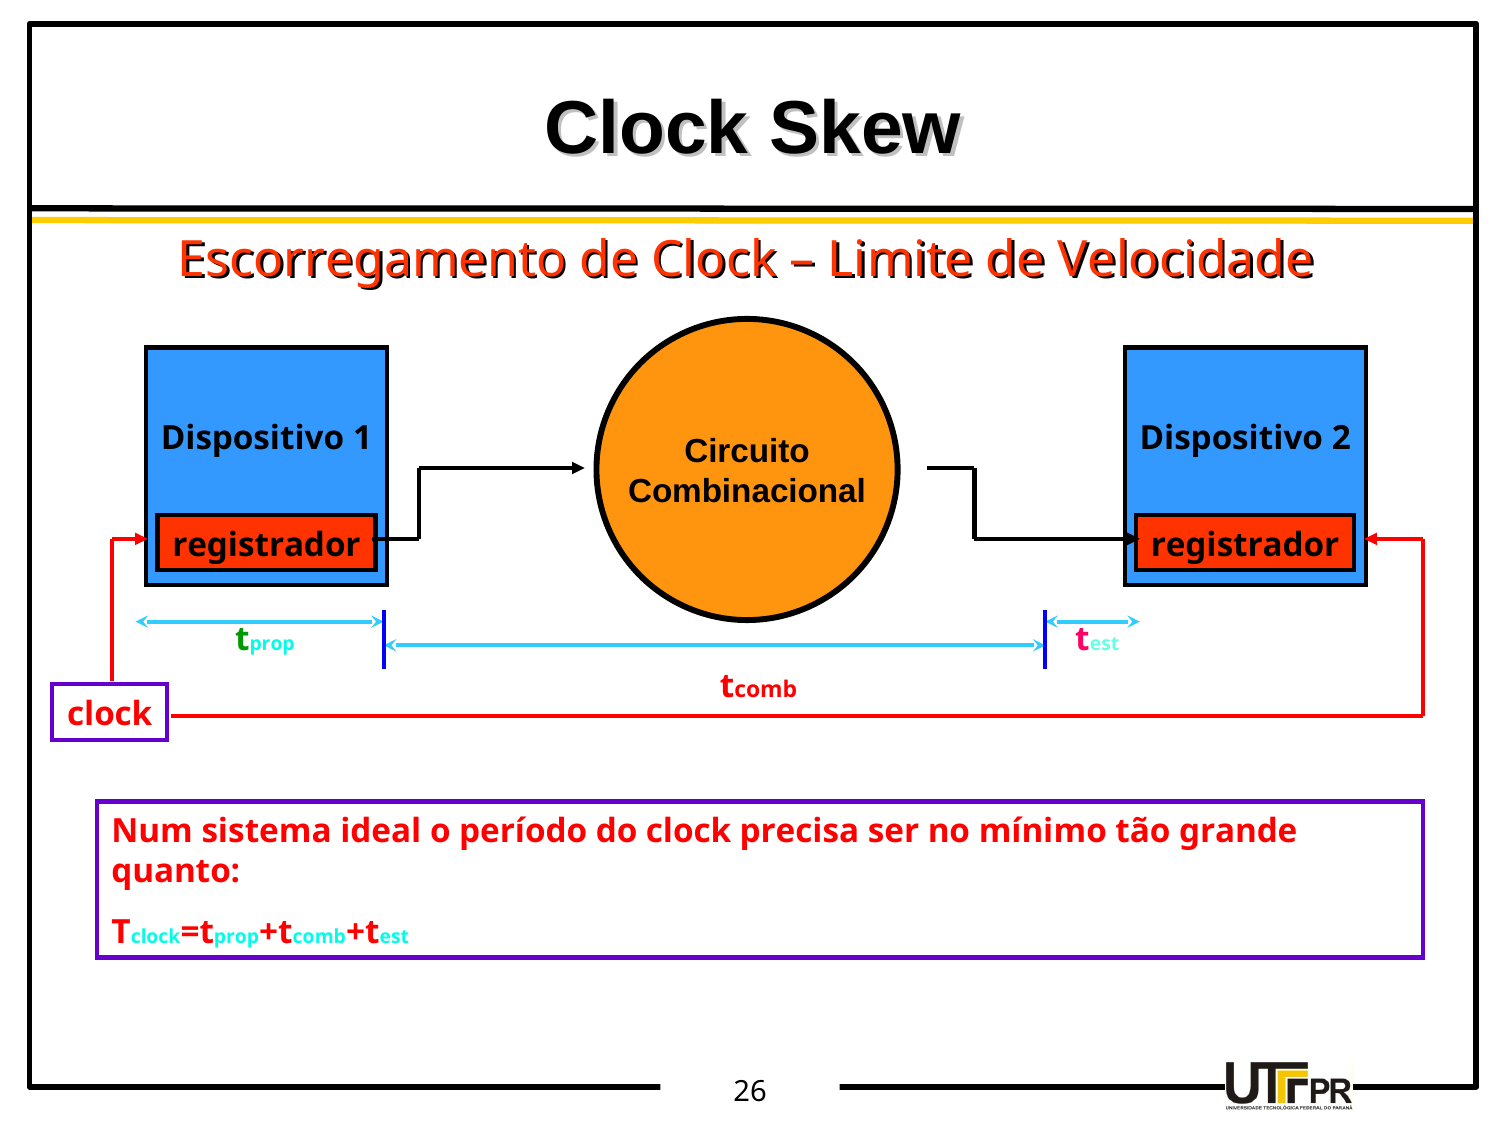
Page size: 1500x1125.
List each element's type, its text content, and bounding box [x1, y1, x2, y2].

text_box Circuito Combinacional [644, 580, 850, 621]
text_box clock [52, 684, 168, 740]
text_box test [1060, 609, 1134, 666]
picture [1225, 1062, 1353, 1110]
text_box tprop [220, 609, 310, 666]
text_box Num sistema ideal o período do clock precisa ser no mínimo tão grande quanto: Tclock=tprop+tcomb+test [96, 801, 1424, 958]
text_box Dispositivo 2 [1124, 580, 1366, 585]
text_box Dispositivo 1 [146, 580, 388, 585]
title Clock Skew [29, 85, 1477, 180]
text_box tcomb [705, 656, 813, 713]
text_box Escorregamento de Clock – Limite de Velocidade [76, 225, 1416, 580]
